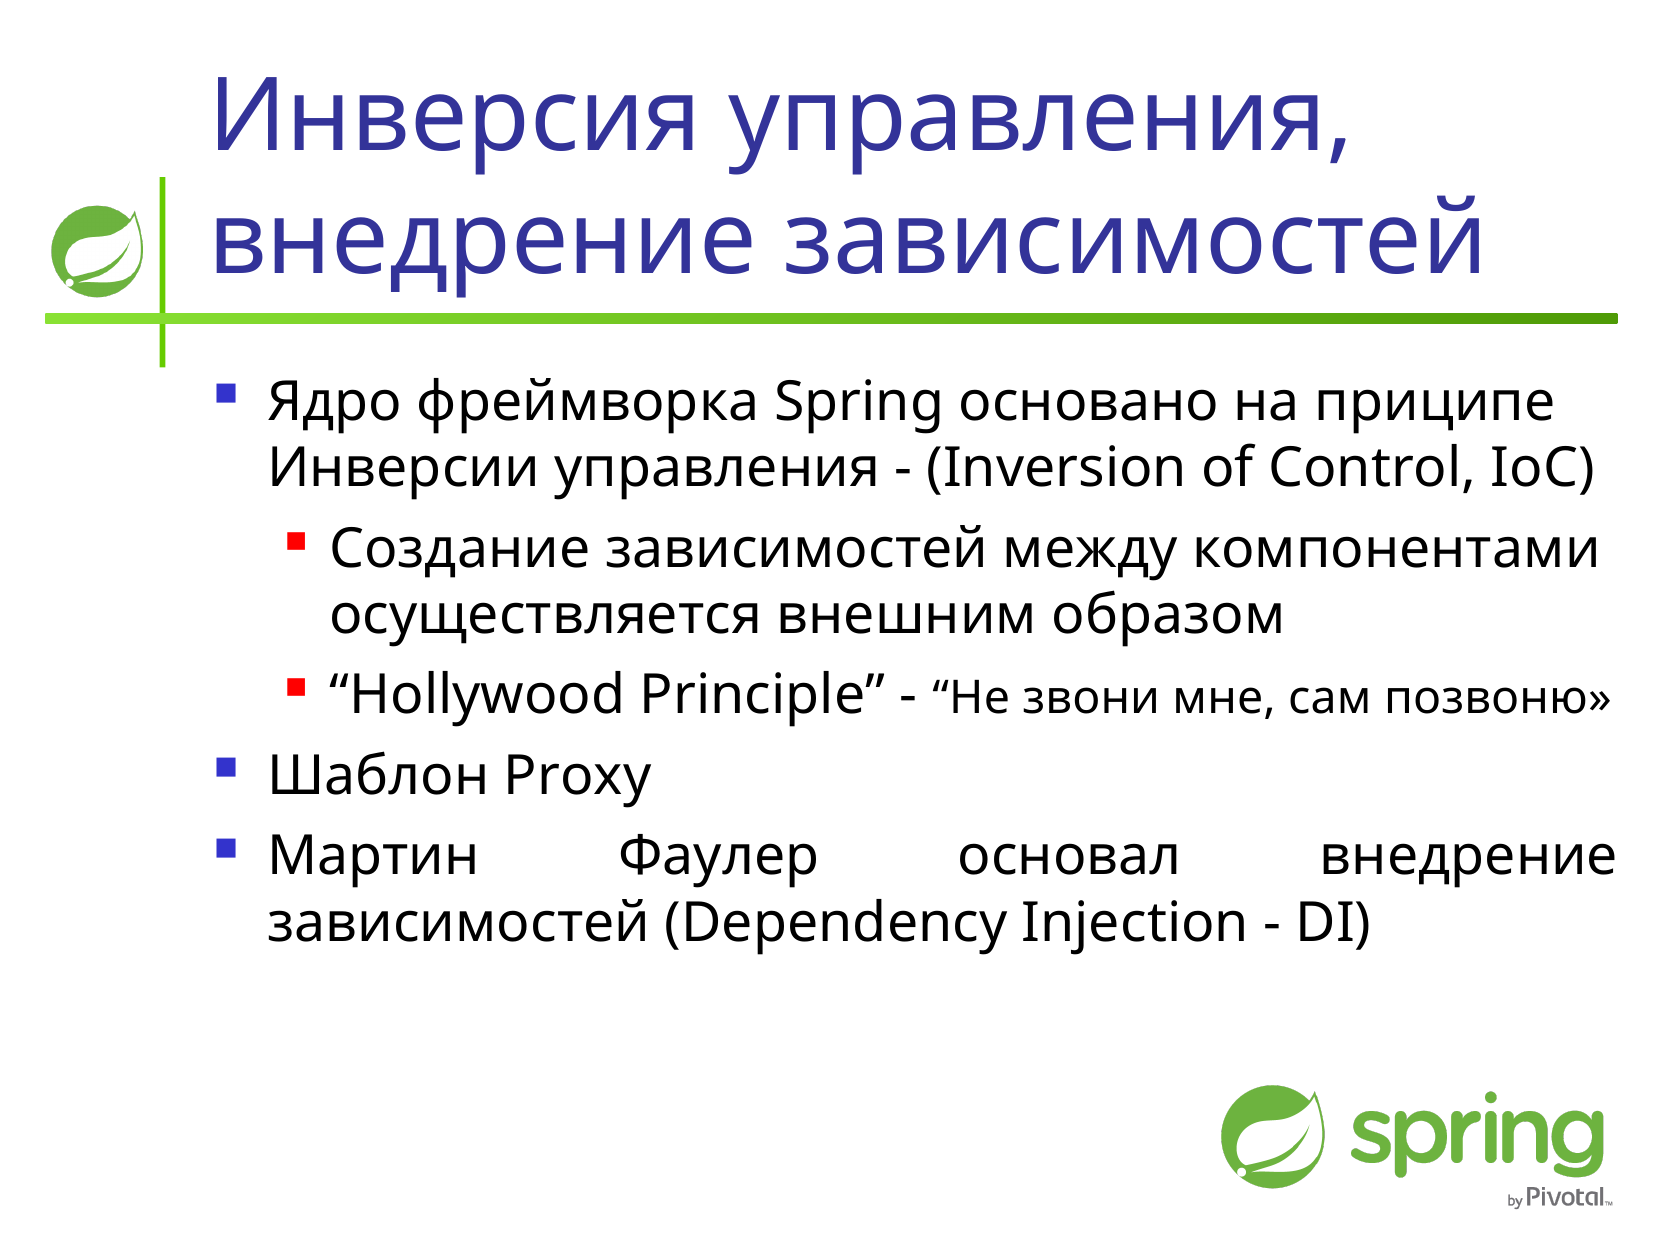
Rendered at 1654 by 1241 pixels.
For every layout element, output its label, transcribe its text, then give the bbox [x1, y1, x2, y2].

title Инверсия управления, внедрение зависимостей [208, 38, 1618, 304]
picture [1216, 1110, 1618, 1212]
list Ядро фреймворка Spring основано на приципе Инверсии управления - (Inversion of Control, IoC) Создание зависимостей между компонентами осуществляется внешним образом “Hollywood Principle” - “Не звони мне, сам позвоню» Шаблон Proxy Мартин Фаулер основал внедрение зависимостей (Dependency Injection - DI) [213, 364, 1620, 1110]
